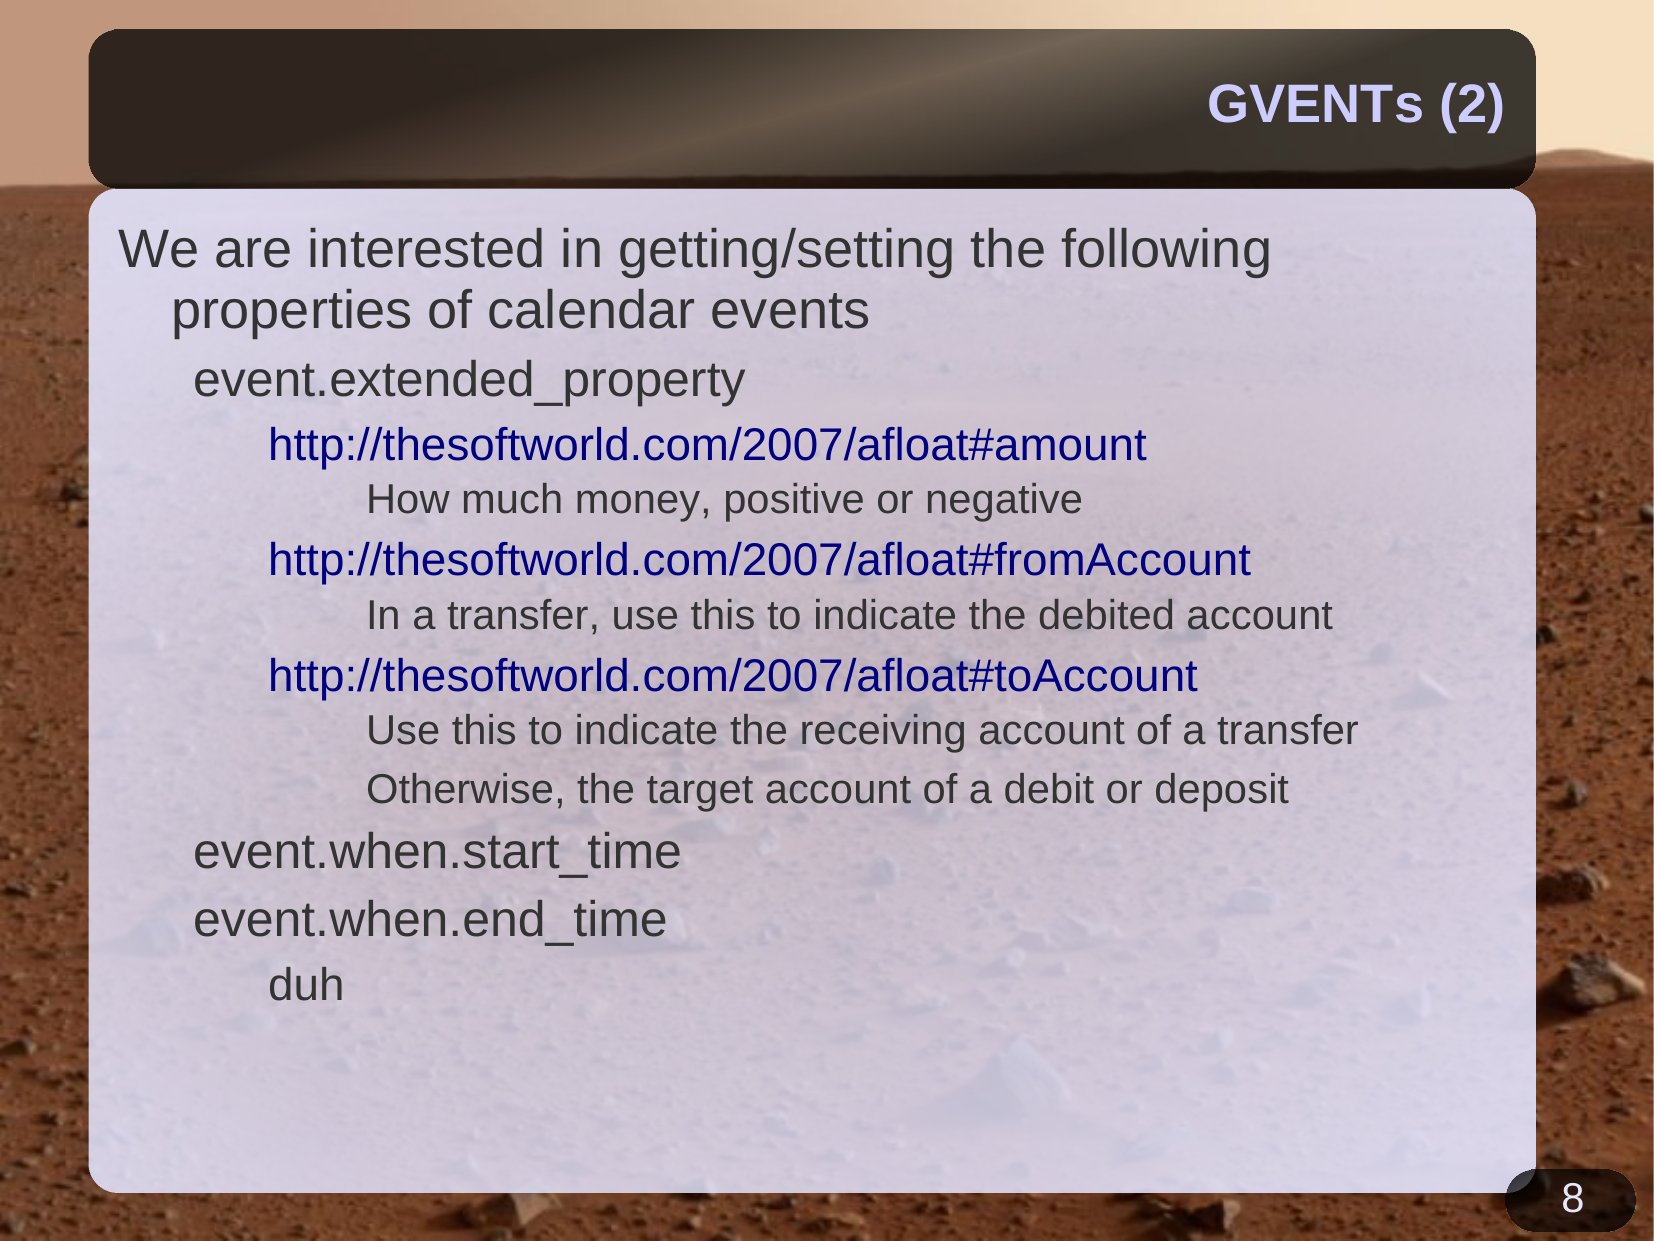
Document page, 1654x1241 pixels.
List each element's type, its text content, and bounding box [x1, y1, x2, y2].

picture [0, 0, 1654, 1241]
list We are interested in getting/setting the following properties of calendar events event.extended_property http://thesoftworld.com/2007/afloat#amount How much money, positive or negative http://thesoftworld.com/2007/afloat#fromAccount In a transfer, use this to indicate the debited account http://thesoftworld.com/2007/afloat#toAccount Use this to indicate the receiving account of a transfer Otherwise, the target account of a debit or deposit event.when.start_time event.when.end_time duh [118, 218, 1477, 1164]
title GVENTs (2) [118, 59, 1506, 148]
